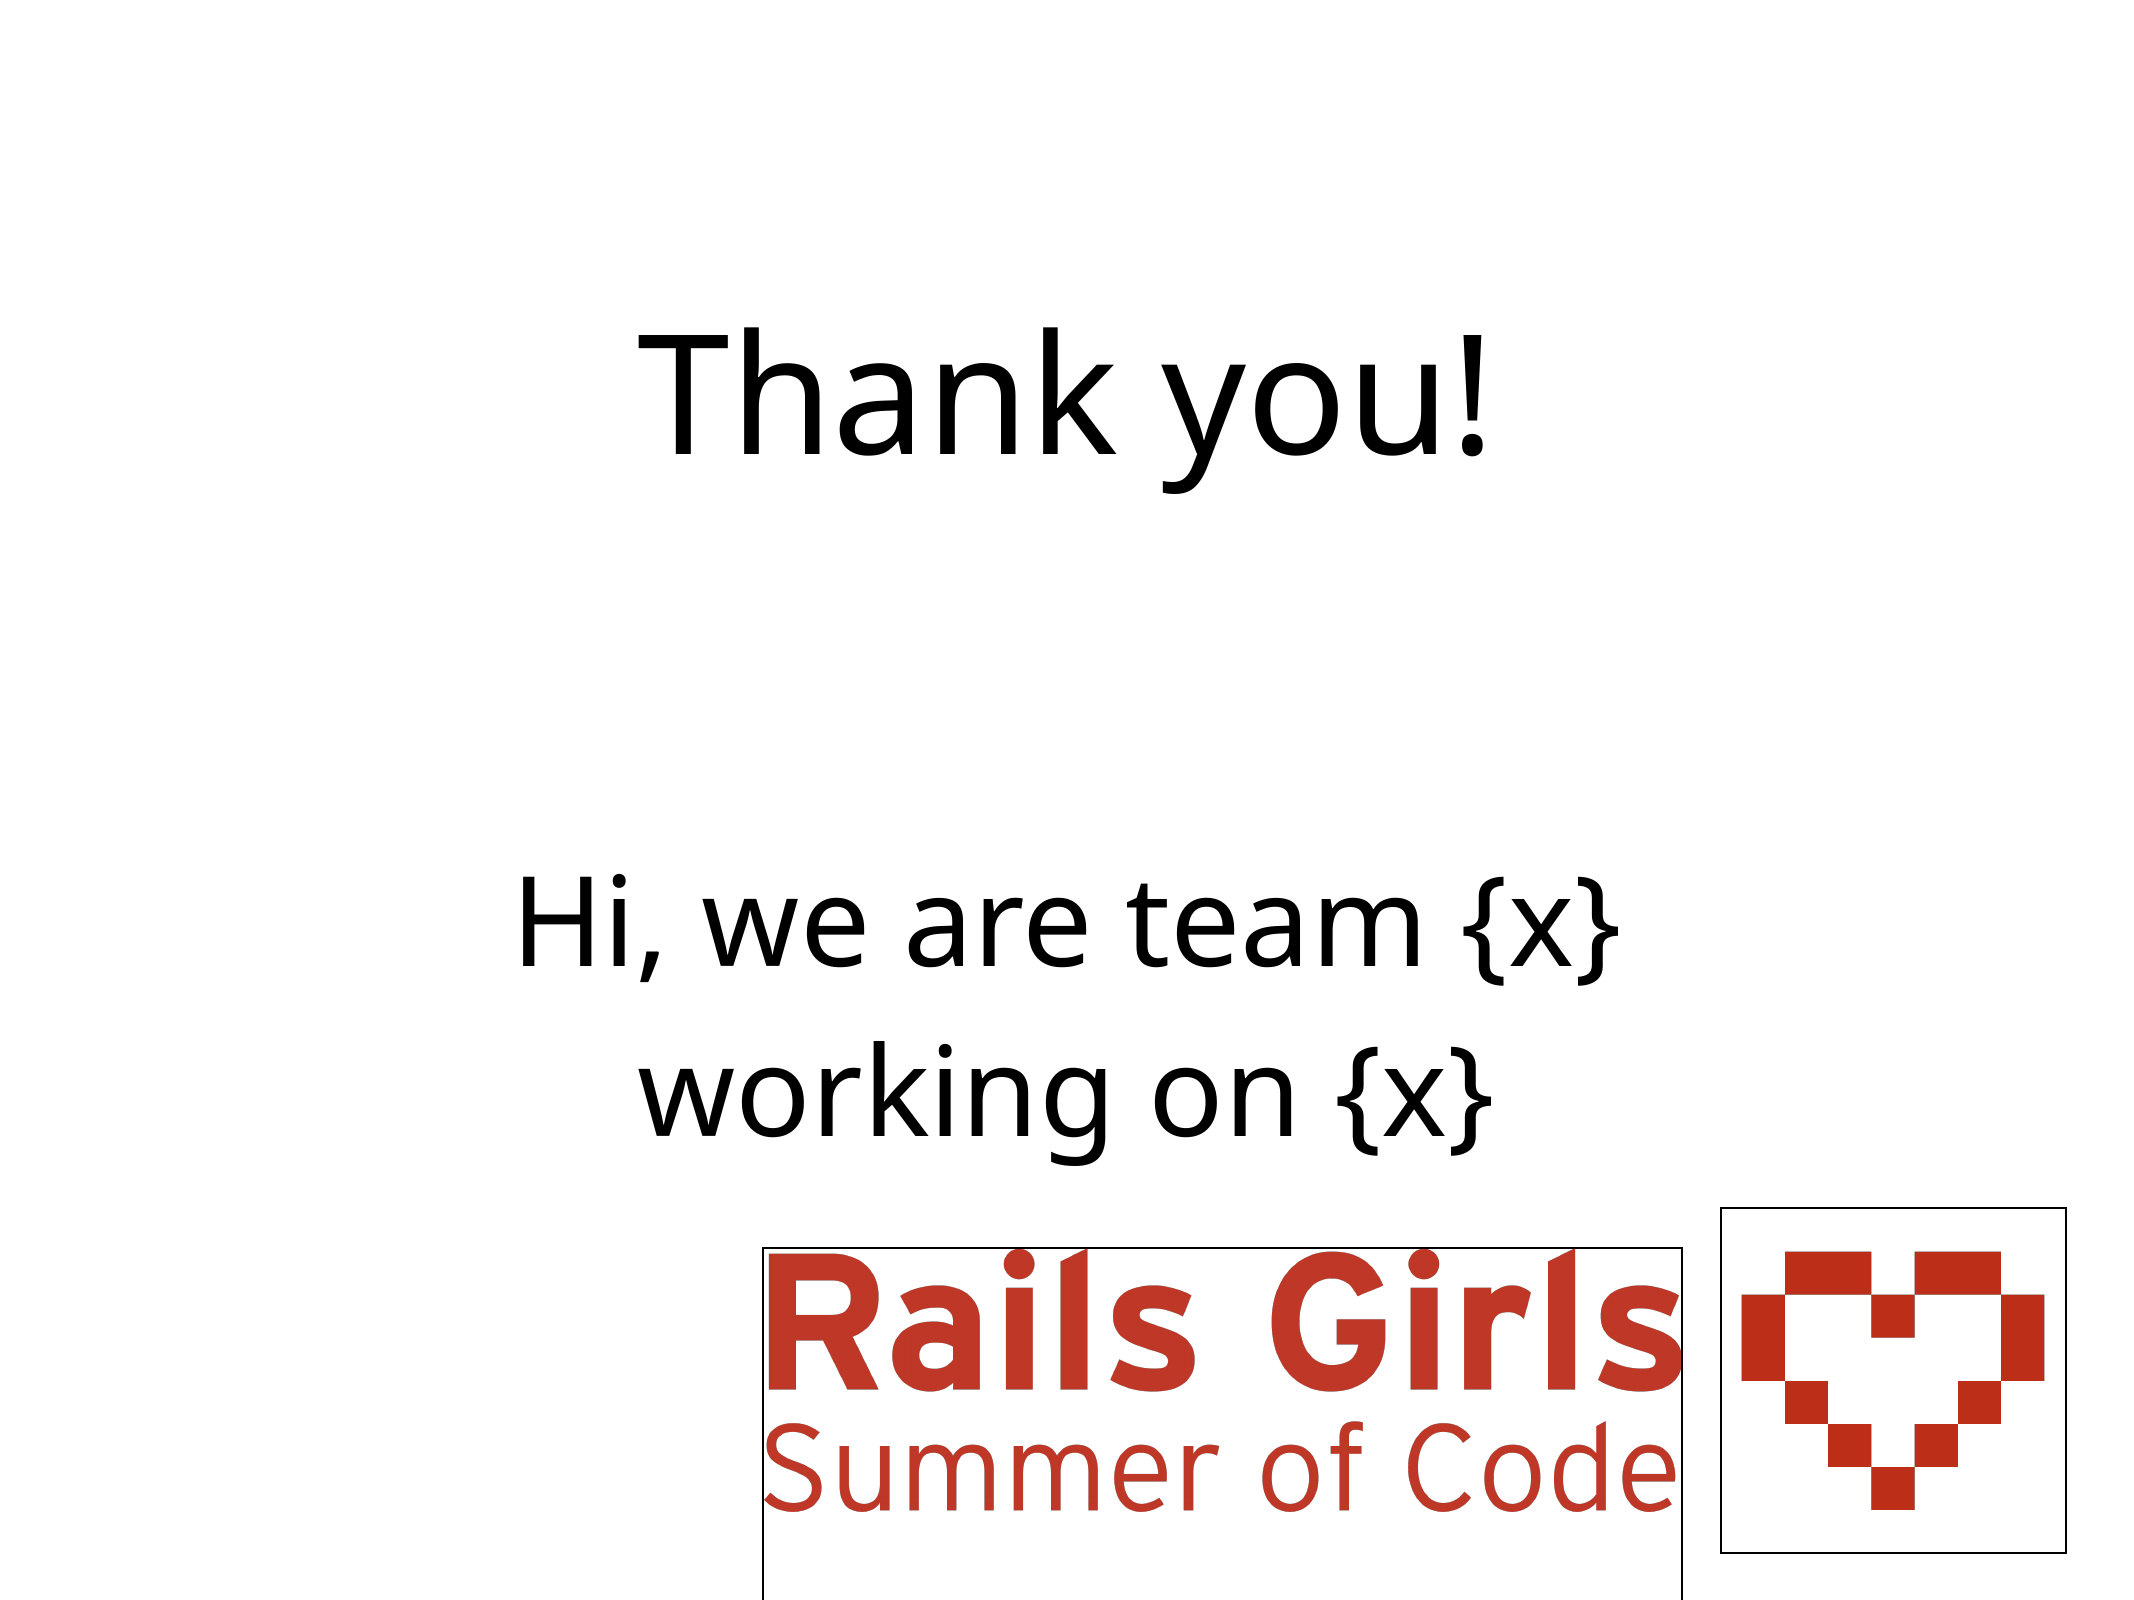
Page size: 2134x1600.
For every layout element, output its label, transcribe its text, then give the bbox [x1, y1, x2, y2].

picture [1721, 1209, 2065, 1552]
text_box Hi, we are team {x} working on {x} [208, 825, 1926, 1131]
picture [764, 1248, 1682, 1600]
text_box Thank you! [208, 268, 1926, 811]
